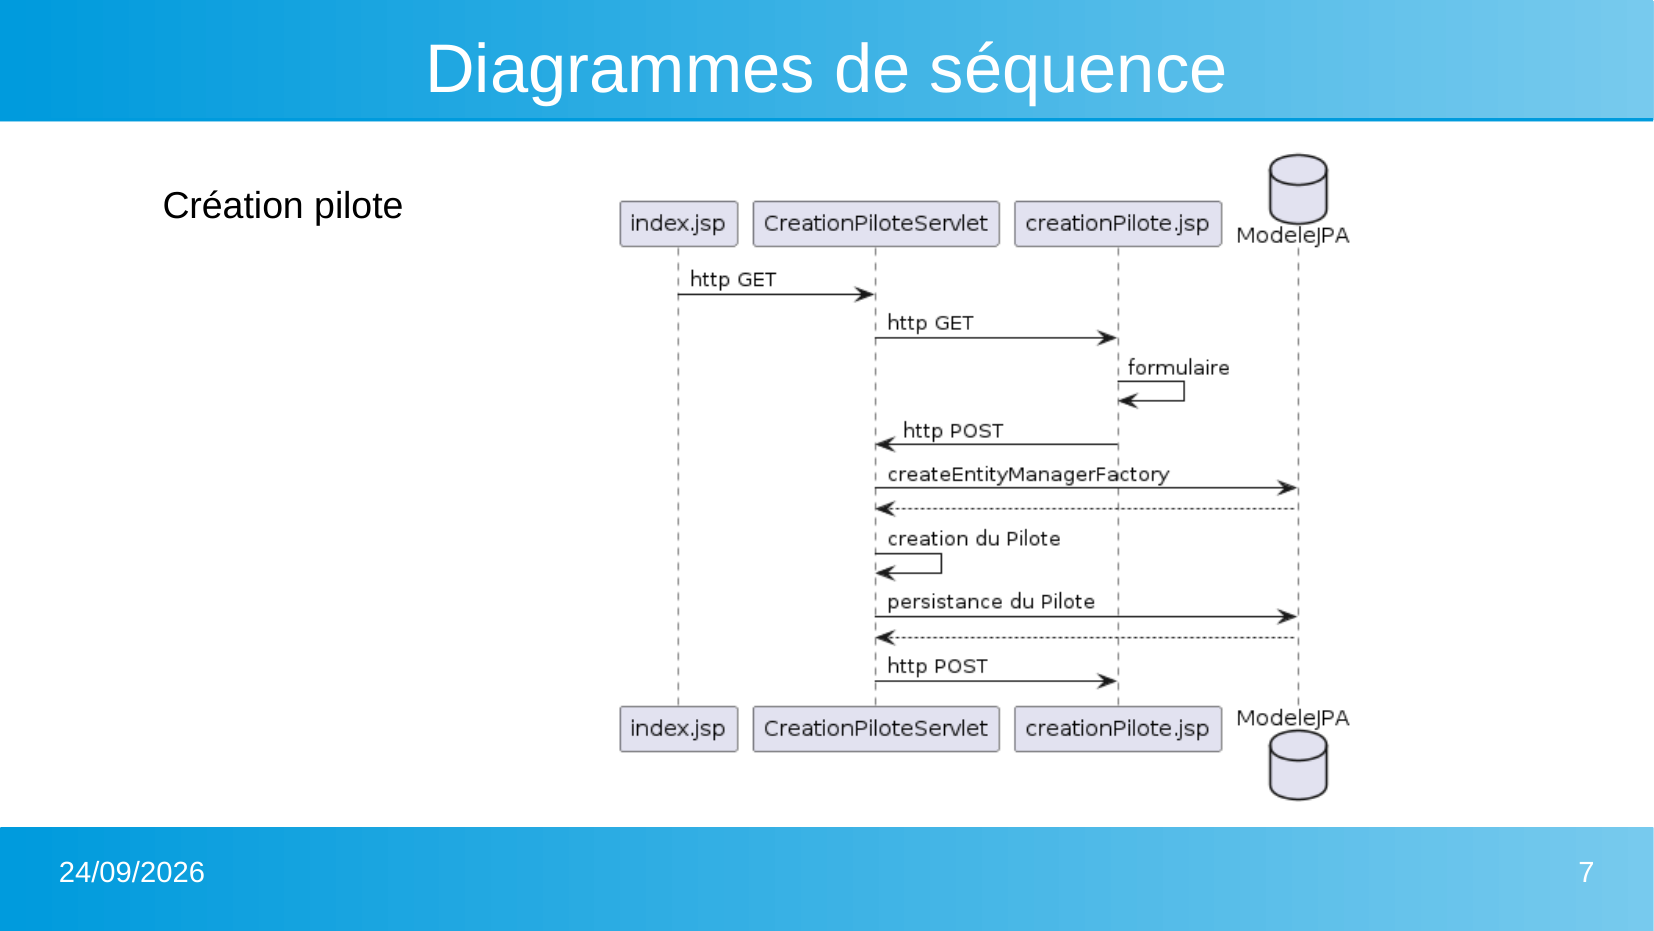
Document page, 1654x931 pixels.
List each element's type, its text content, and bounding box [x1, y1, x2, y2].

text_box Création pilote [147, 177, 827, 234]
title Diagrammes de séquence [59, 29, 1595, 108]
picture [612, 147, 1359, 823]
